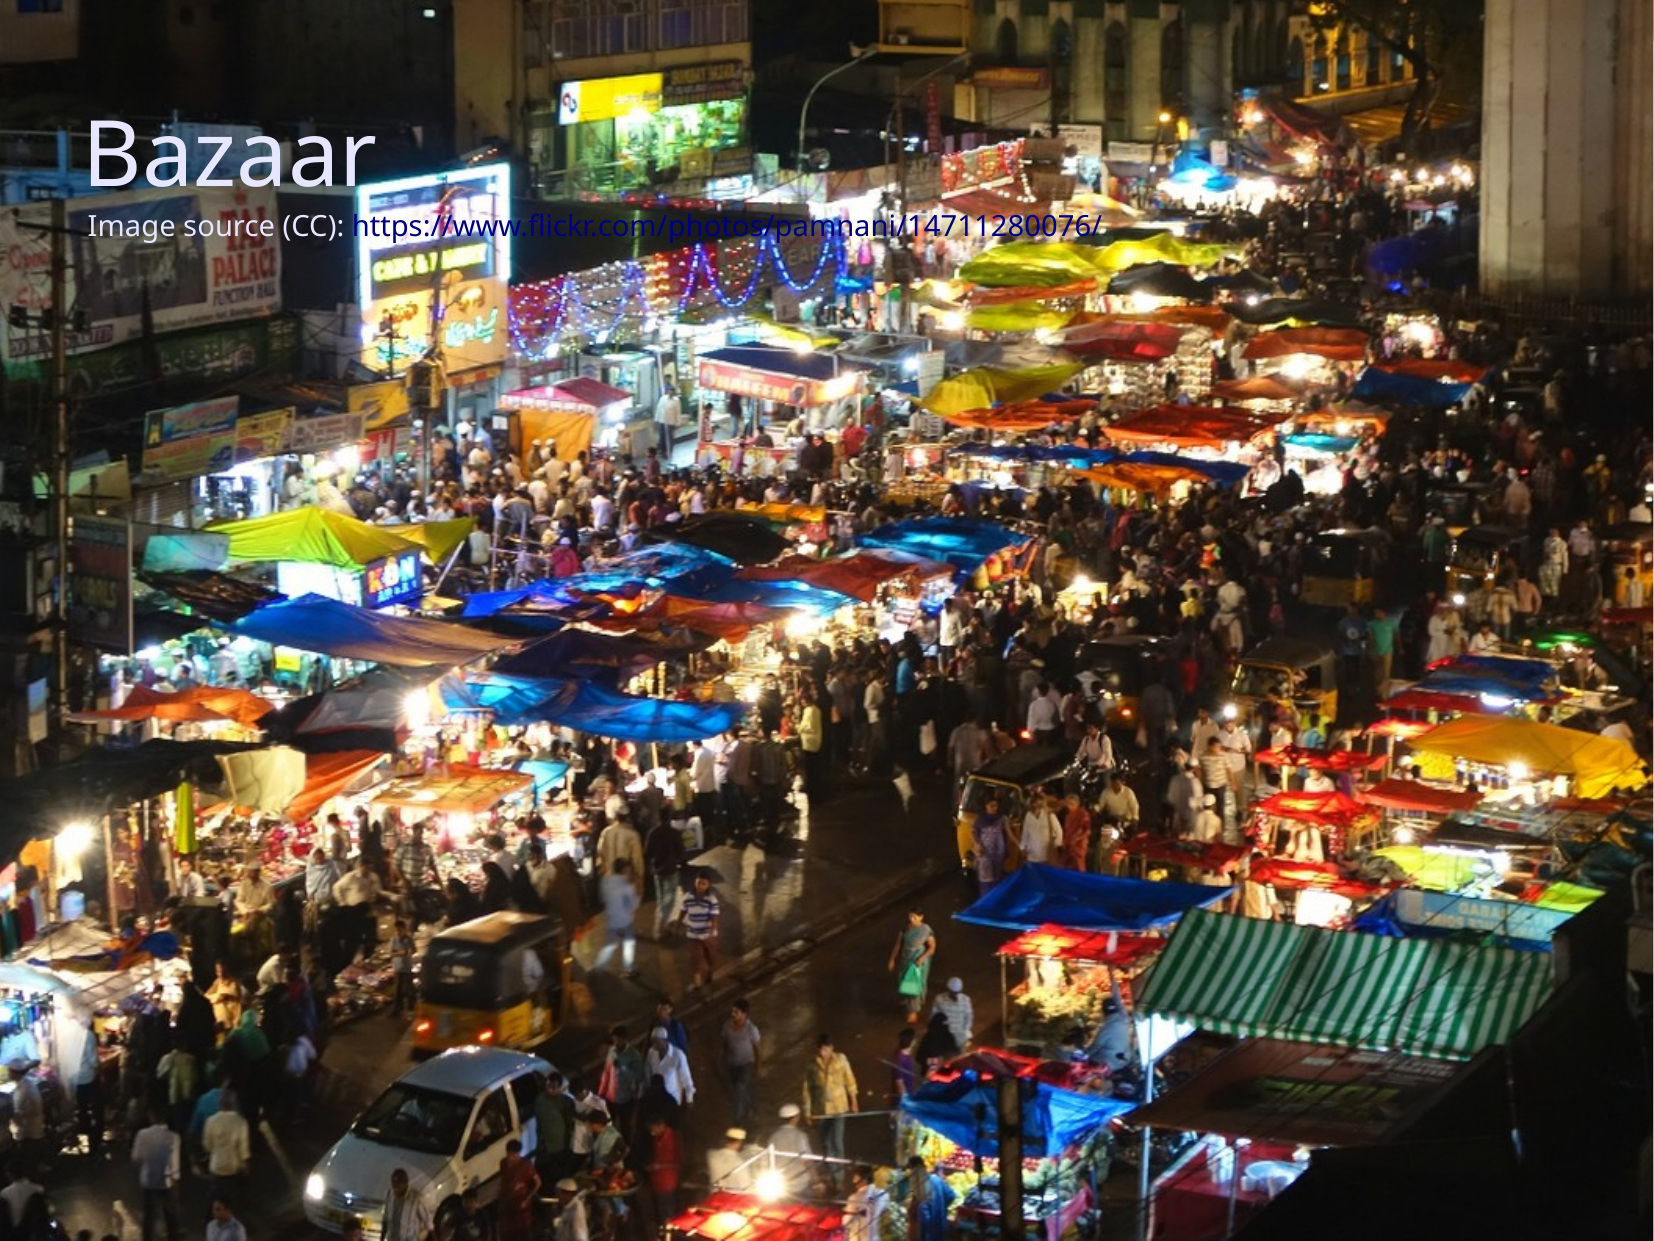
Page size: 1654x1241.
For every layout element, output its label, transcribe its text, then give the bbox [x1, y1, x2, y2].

text_box Image source (CC): https://www.flickr.com/photos/pamnani/14711280076/ [72, 198, 1583, 256]
title Bazaar [82, 47, 1571, 198]
picture [0, 0, 1654, 1241]
